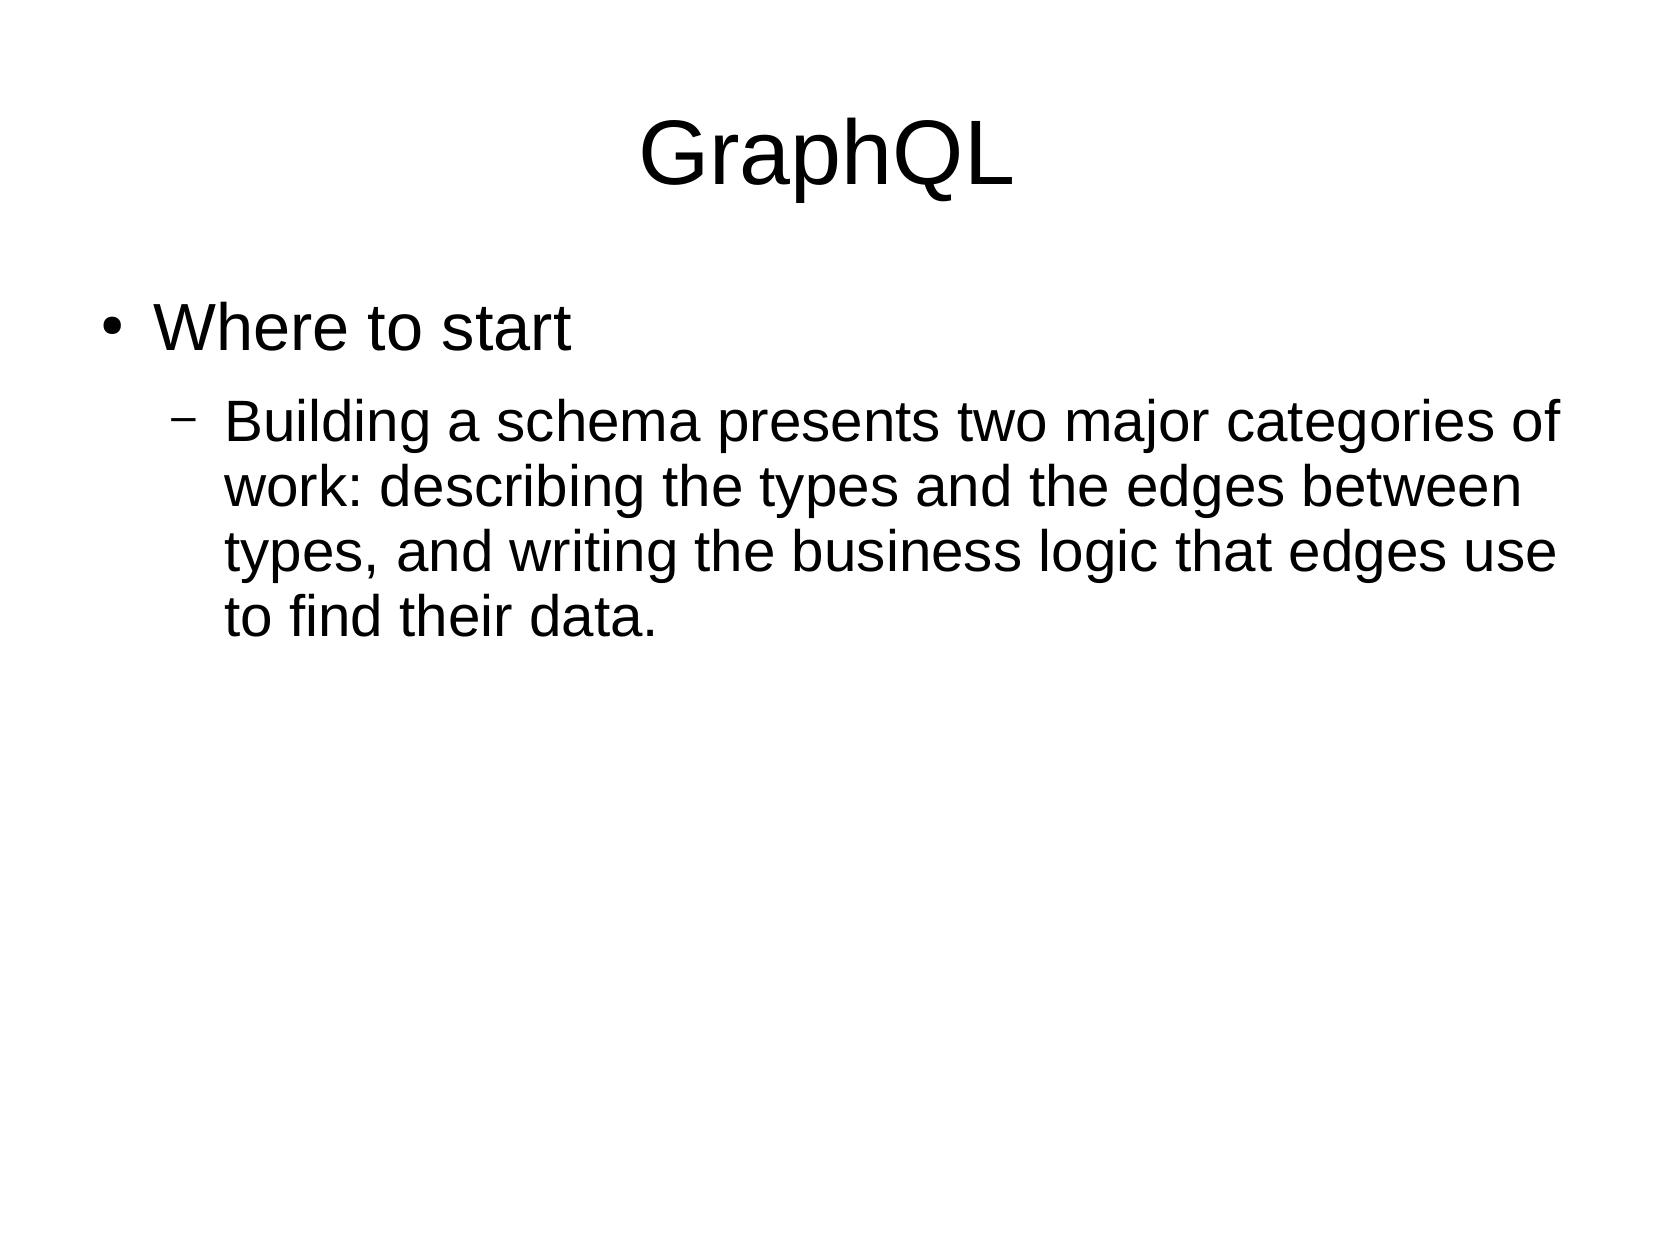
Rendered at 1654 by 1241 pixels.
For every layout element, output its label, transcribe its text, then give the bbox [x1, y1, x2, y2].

title GraphQL [82, 49, 1571, 257]
list Where to start Building a schema presents two major categories of work: describing the types and the edges between types, and writing the business logic that edges use to find their data. [82, 290, 1571, 1010]
